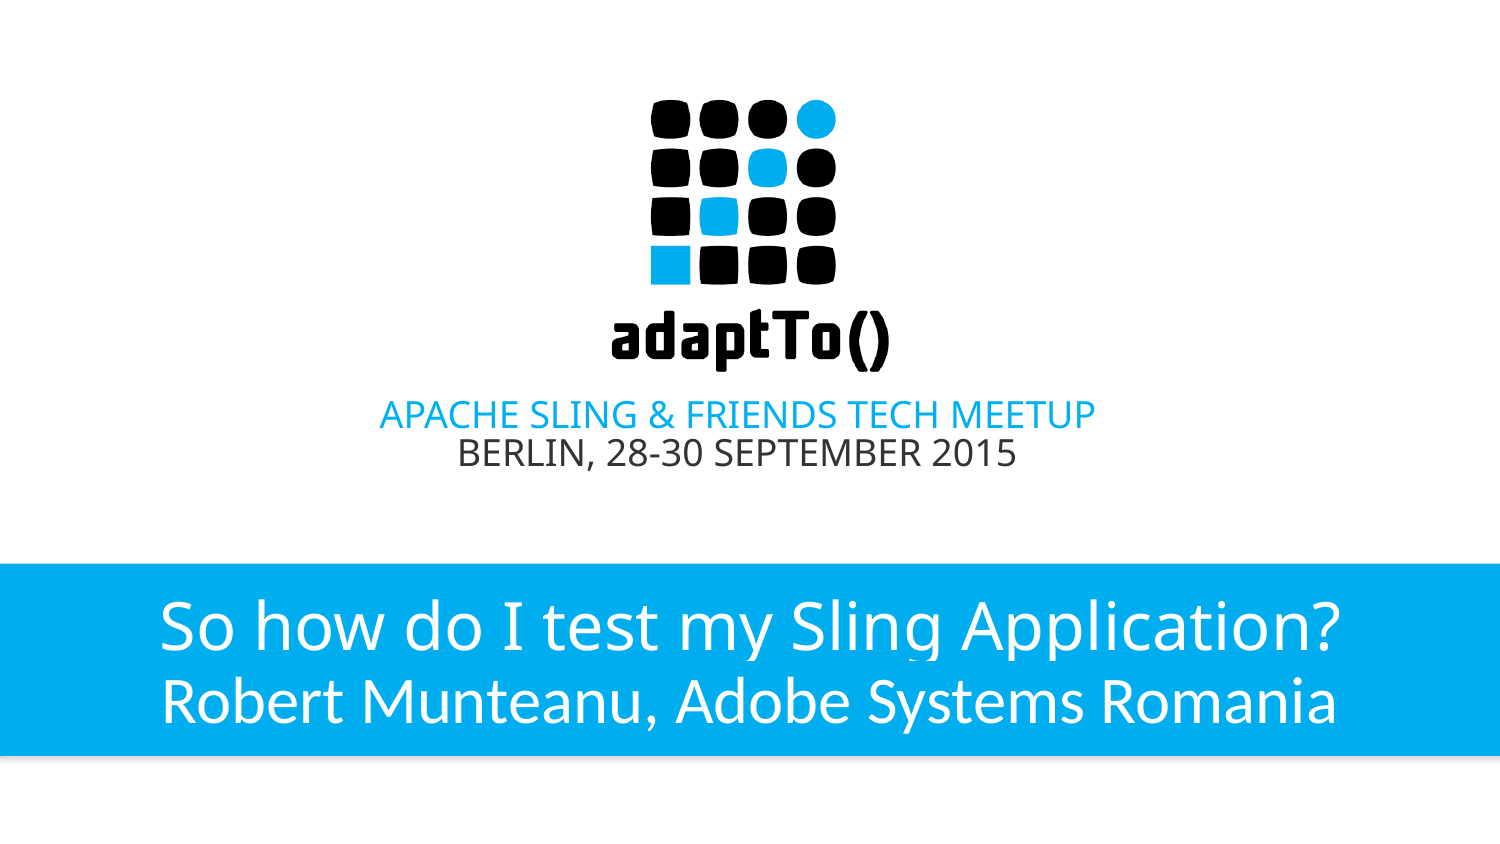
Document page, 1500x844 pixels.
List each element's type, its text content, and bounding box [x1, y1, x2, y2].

subtitle So how do I test my Sling Application? [73, 590, 1430, 658]
list Robert Munteanu, Adobe Systems Romania [70, 661, 1430, 732]
picture [608, 91, 892, 375]
